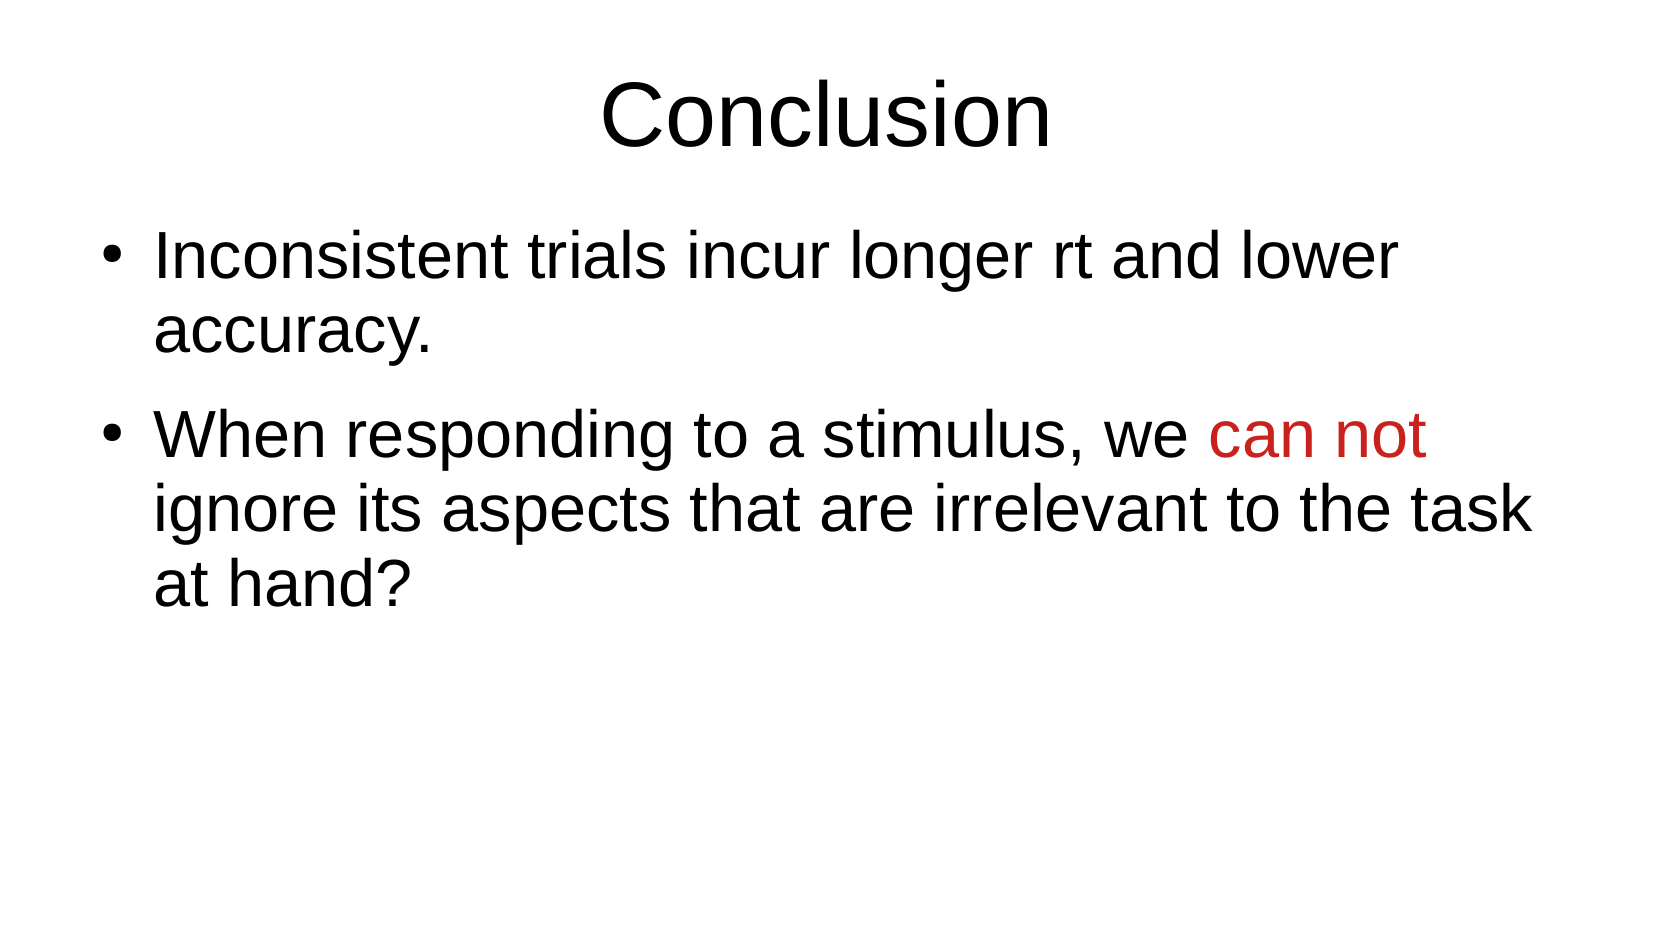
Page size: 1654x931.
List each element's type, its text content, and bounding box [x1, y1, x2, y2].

title Conclusion [82, 37, 1571, 193]
list Inconsistent trials incur longer rt and lower accuracy. When responding to a stimulus, we can not ignore its aspects that are irrelevant to the task at hand? [82, 217, 1571, 758]
